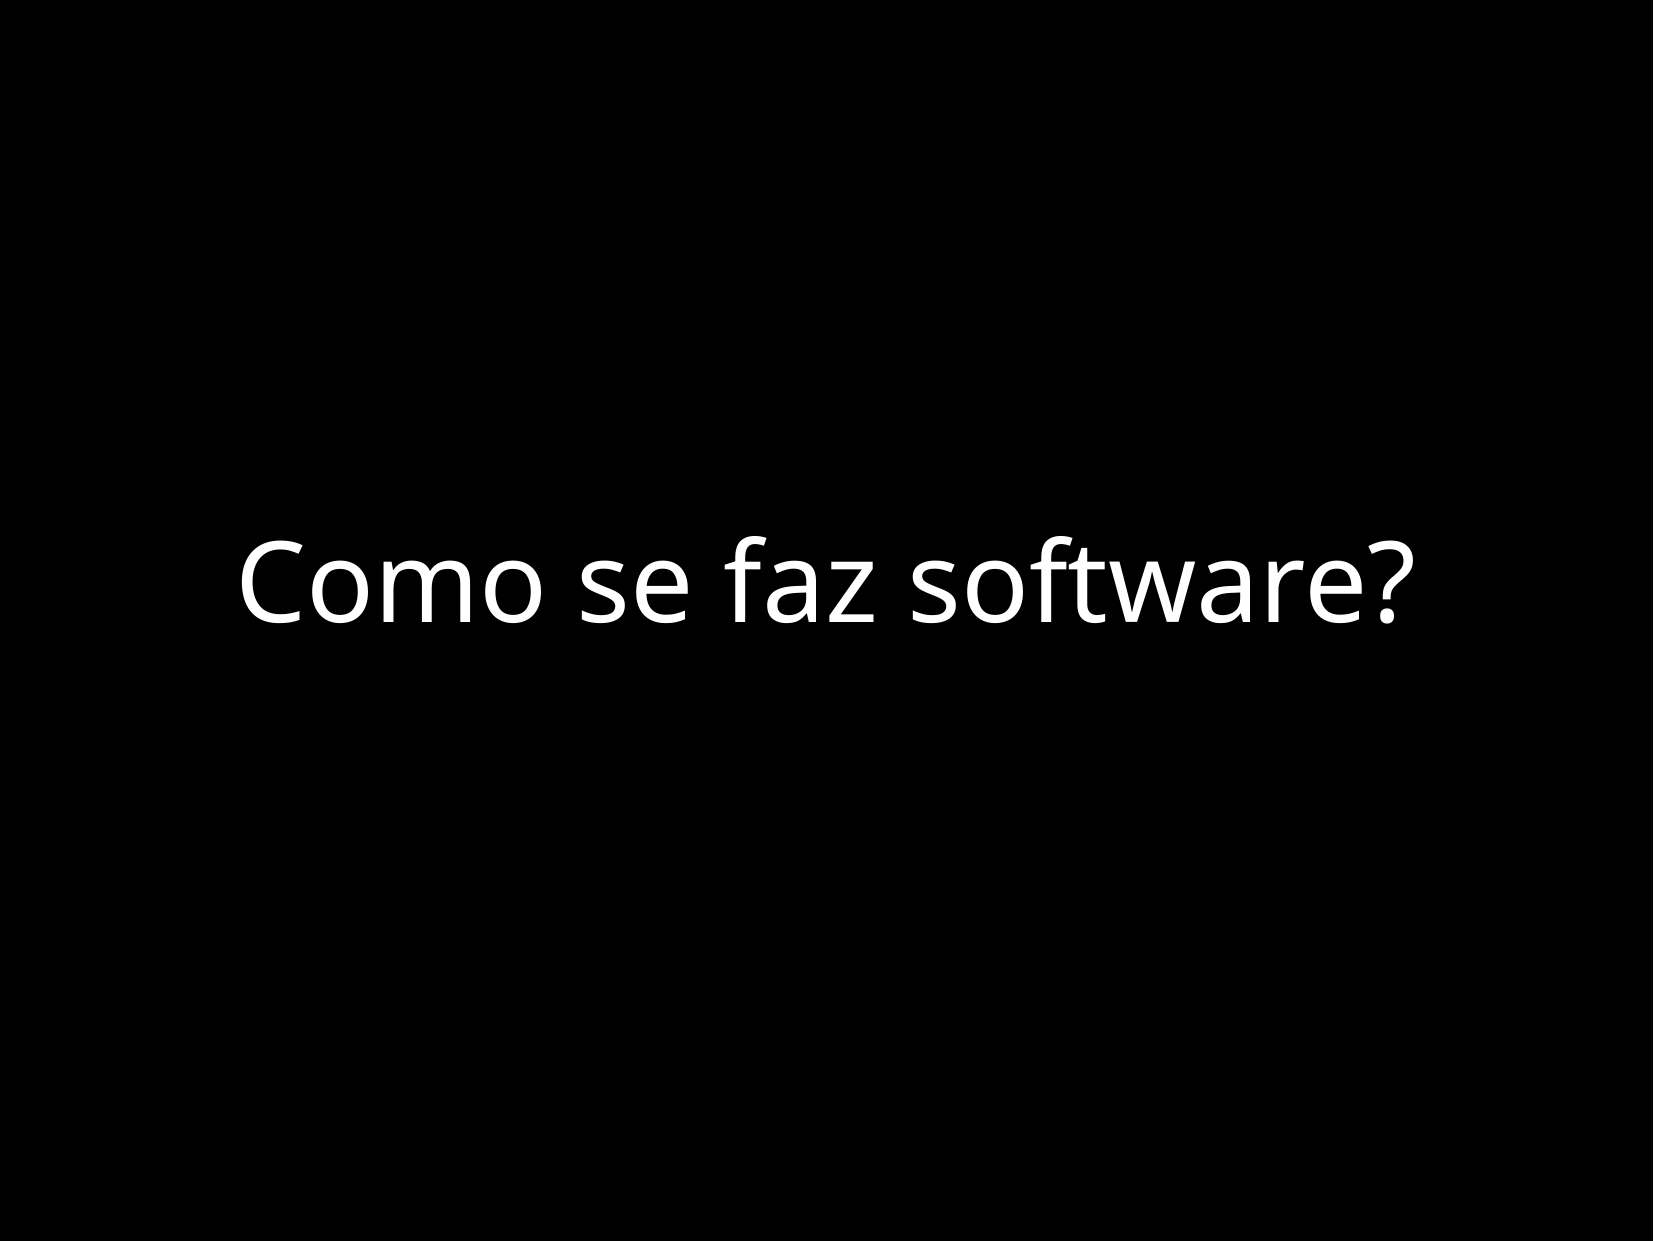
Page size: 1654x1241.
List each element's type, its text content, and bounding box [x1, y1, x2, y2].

subtitle Como se faz software? [82, 49, 1571, 1109]
